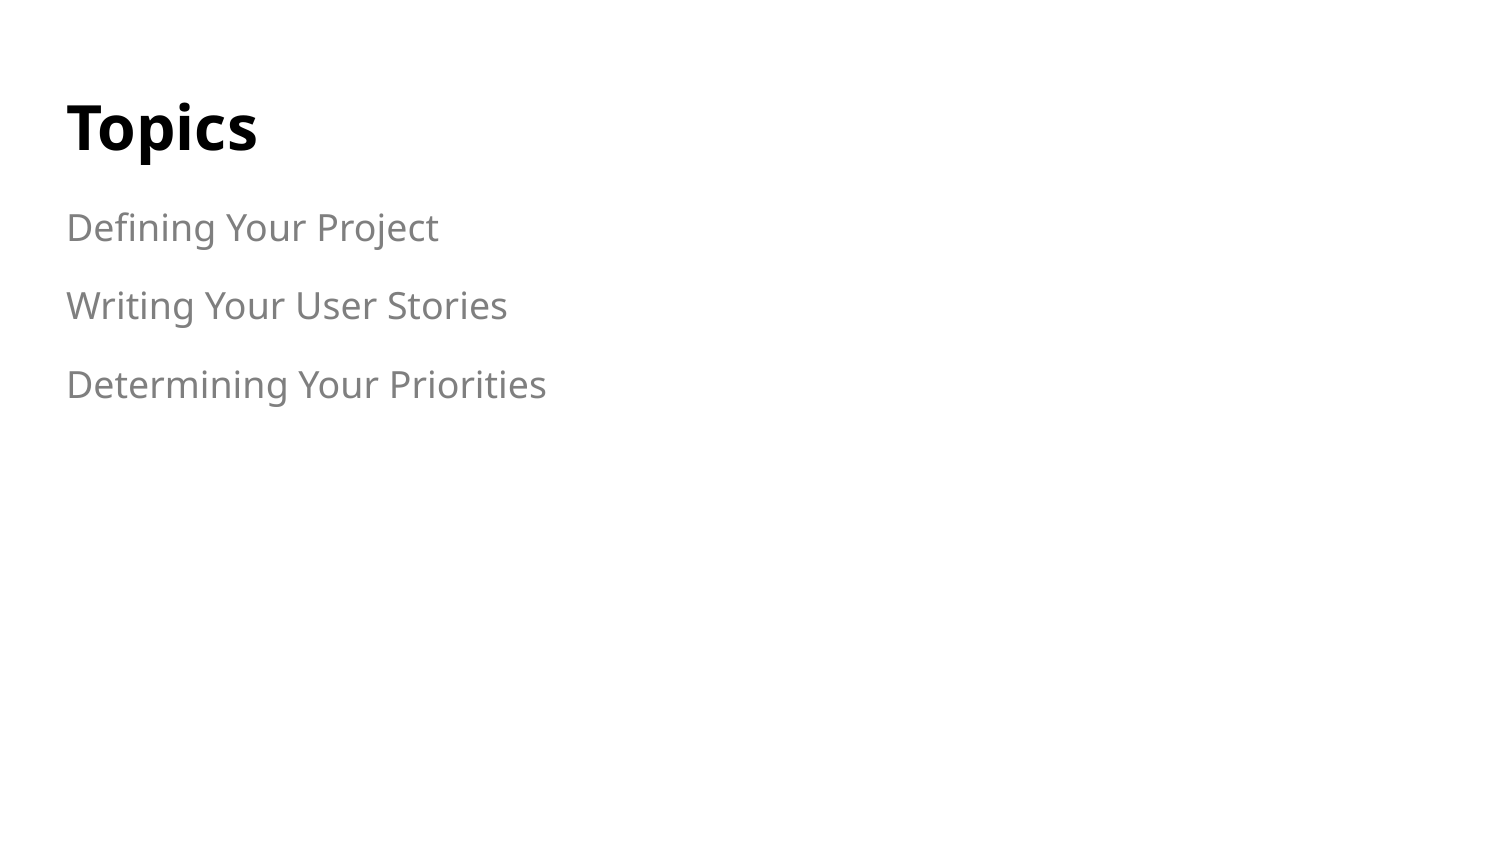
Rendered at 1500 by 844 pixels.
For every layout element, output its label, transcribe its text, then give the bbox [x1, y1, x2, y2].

list Defining Your Project Writing Your User Stories Determining Your Priorities [51, 189, 1449, 750]
title Topics [51, 72, 1449, 176]
